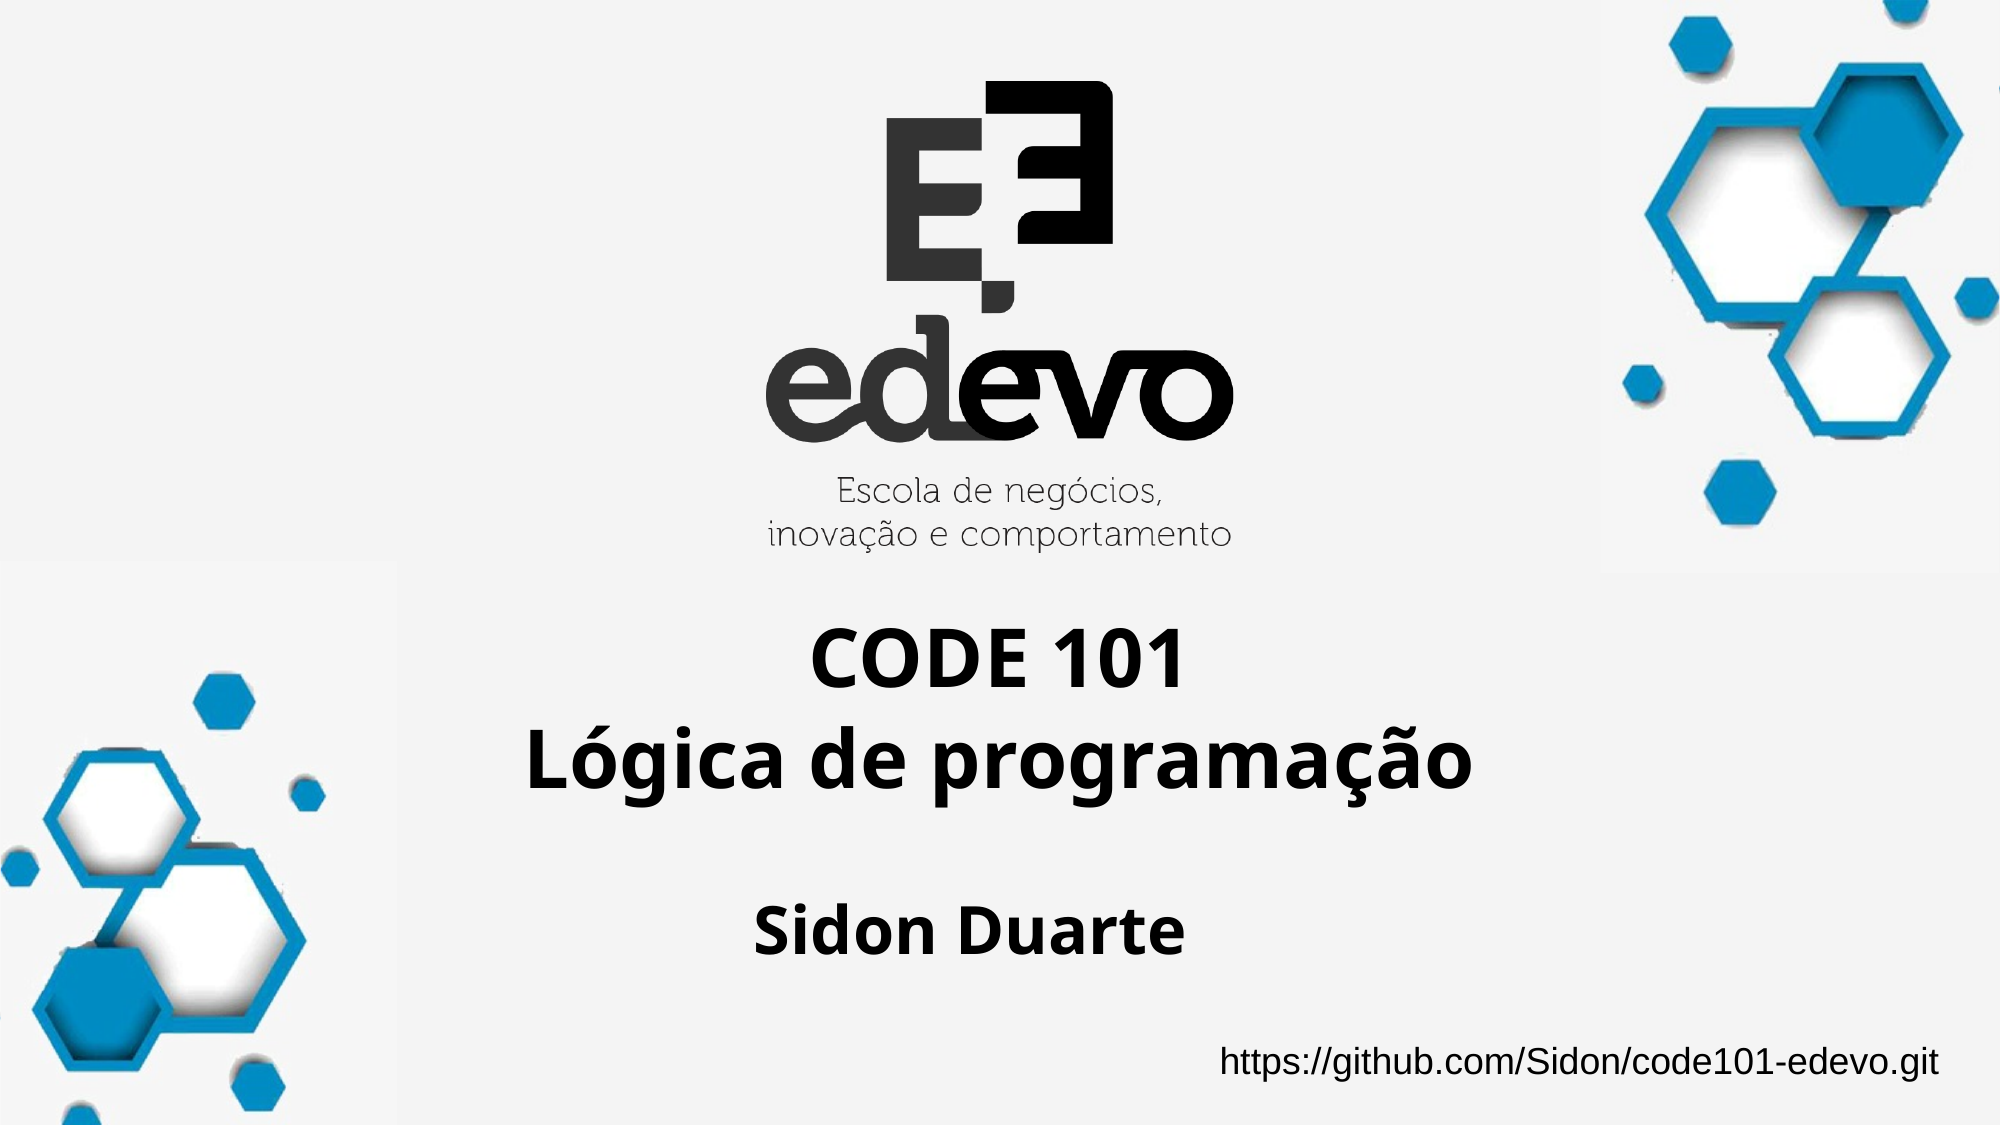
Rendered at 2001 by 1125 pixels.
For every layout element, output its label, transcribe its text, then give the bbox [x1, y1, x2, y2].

text_box Sidon Duarte [738, 873, 1294, 976]
picture [1600, 0, 2000, 573]
title CODE 101 Lógica de programação [436, 598, 1564, 816]
picture [705, 20, 1295, 566]
picture [0, 561, 398, 1125]
text_box https://github.com/Sidon/code101-edevo.git [1204, 1033, 1955, 1091]
